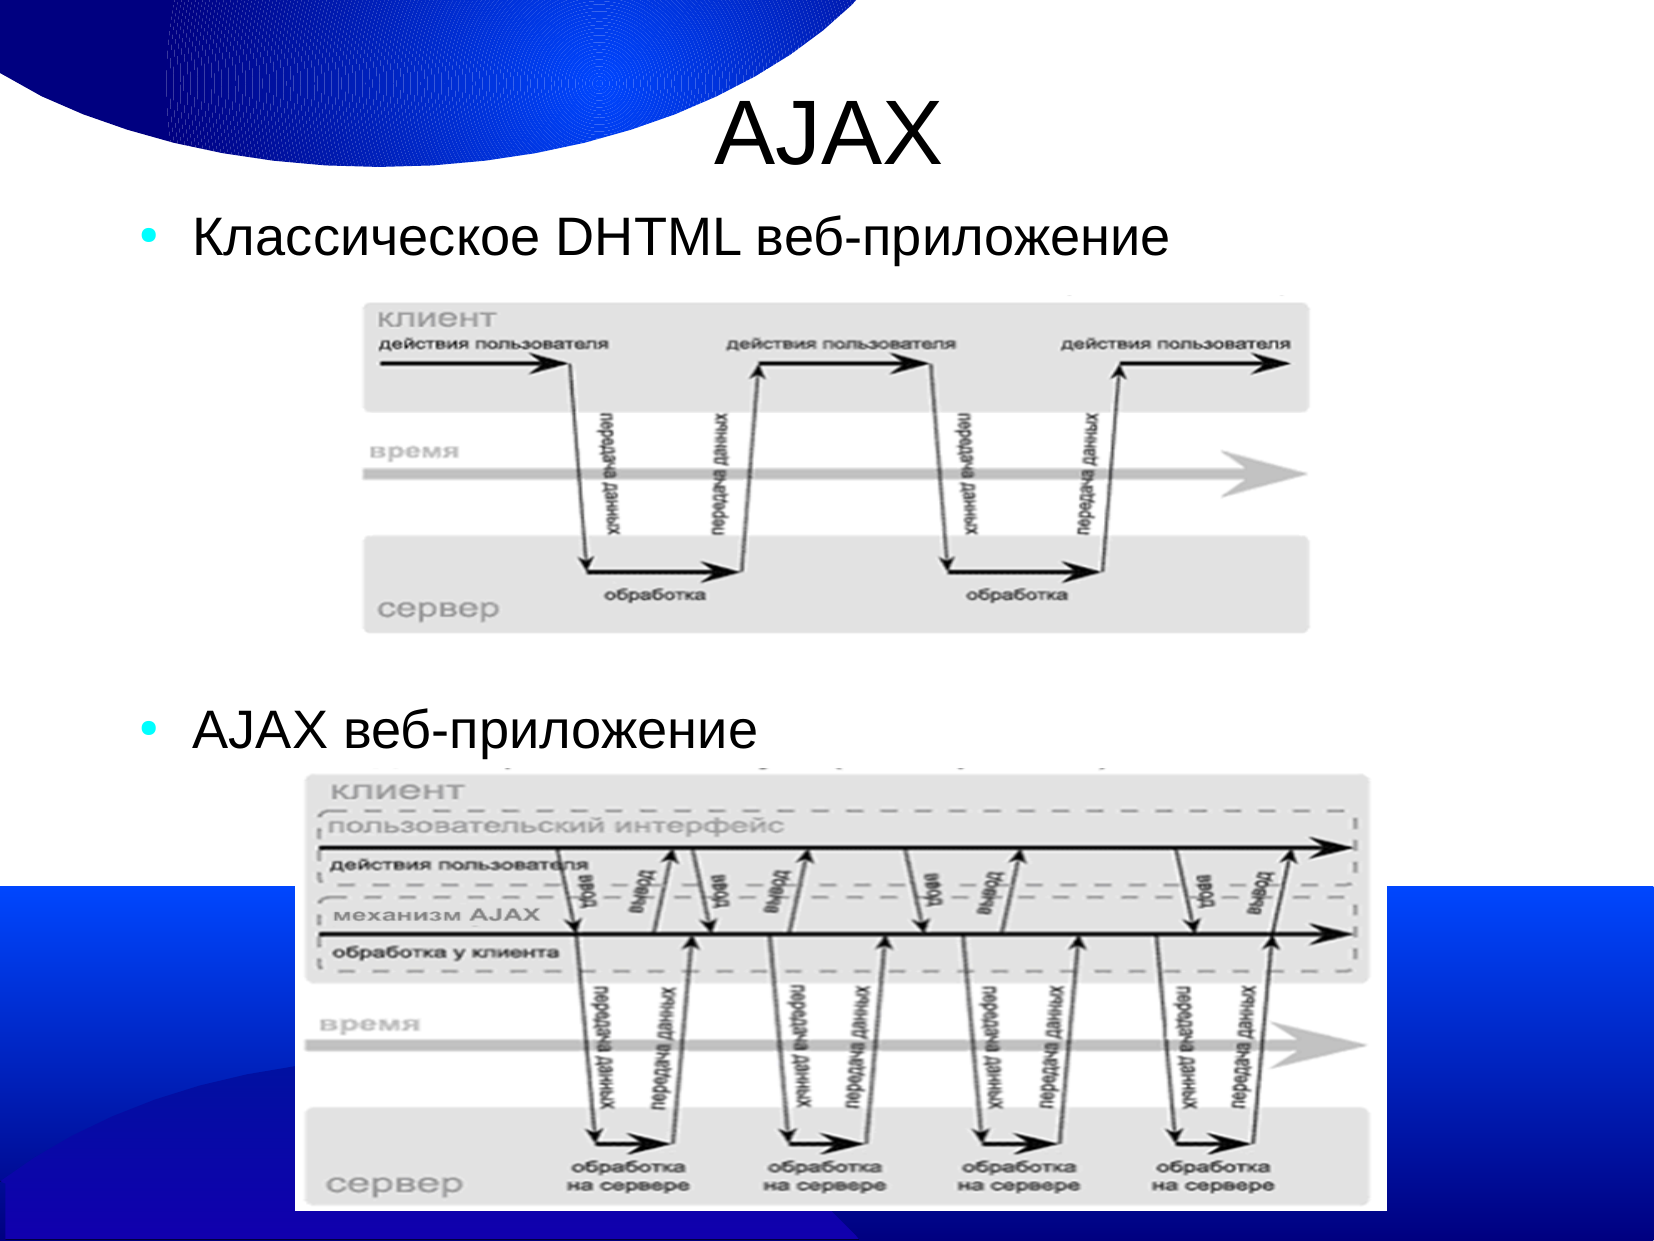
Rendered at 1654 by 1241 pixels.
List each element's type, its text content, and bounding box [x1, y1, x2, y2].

picture [354, 295, 1329, 650]
list Классическое DHTML веб-приложение AJAX веб-приложение [121, 206, 1534, 1186]
picture [295, 767, 1387, 1211]
title AJAX [123, 29, 1536, 237]
